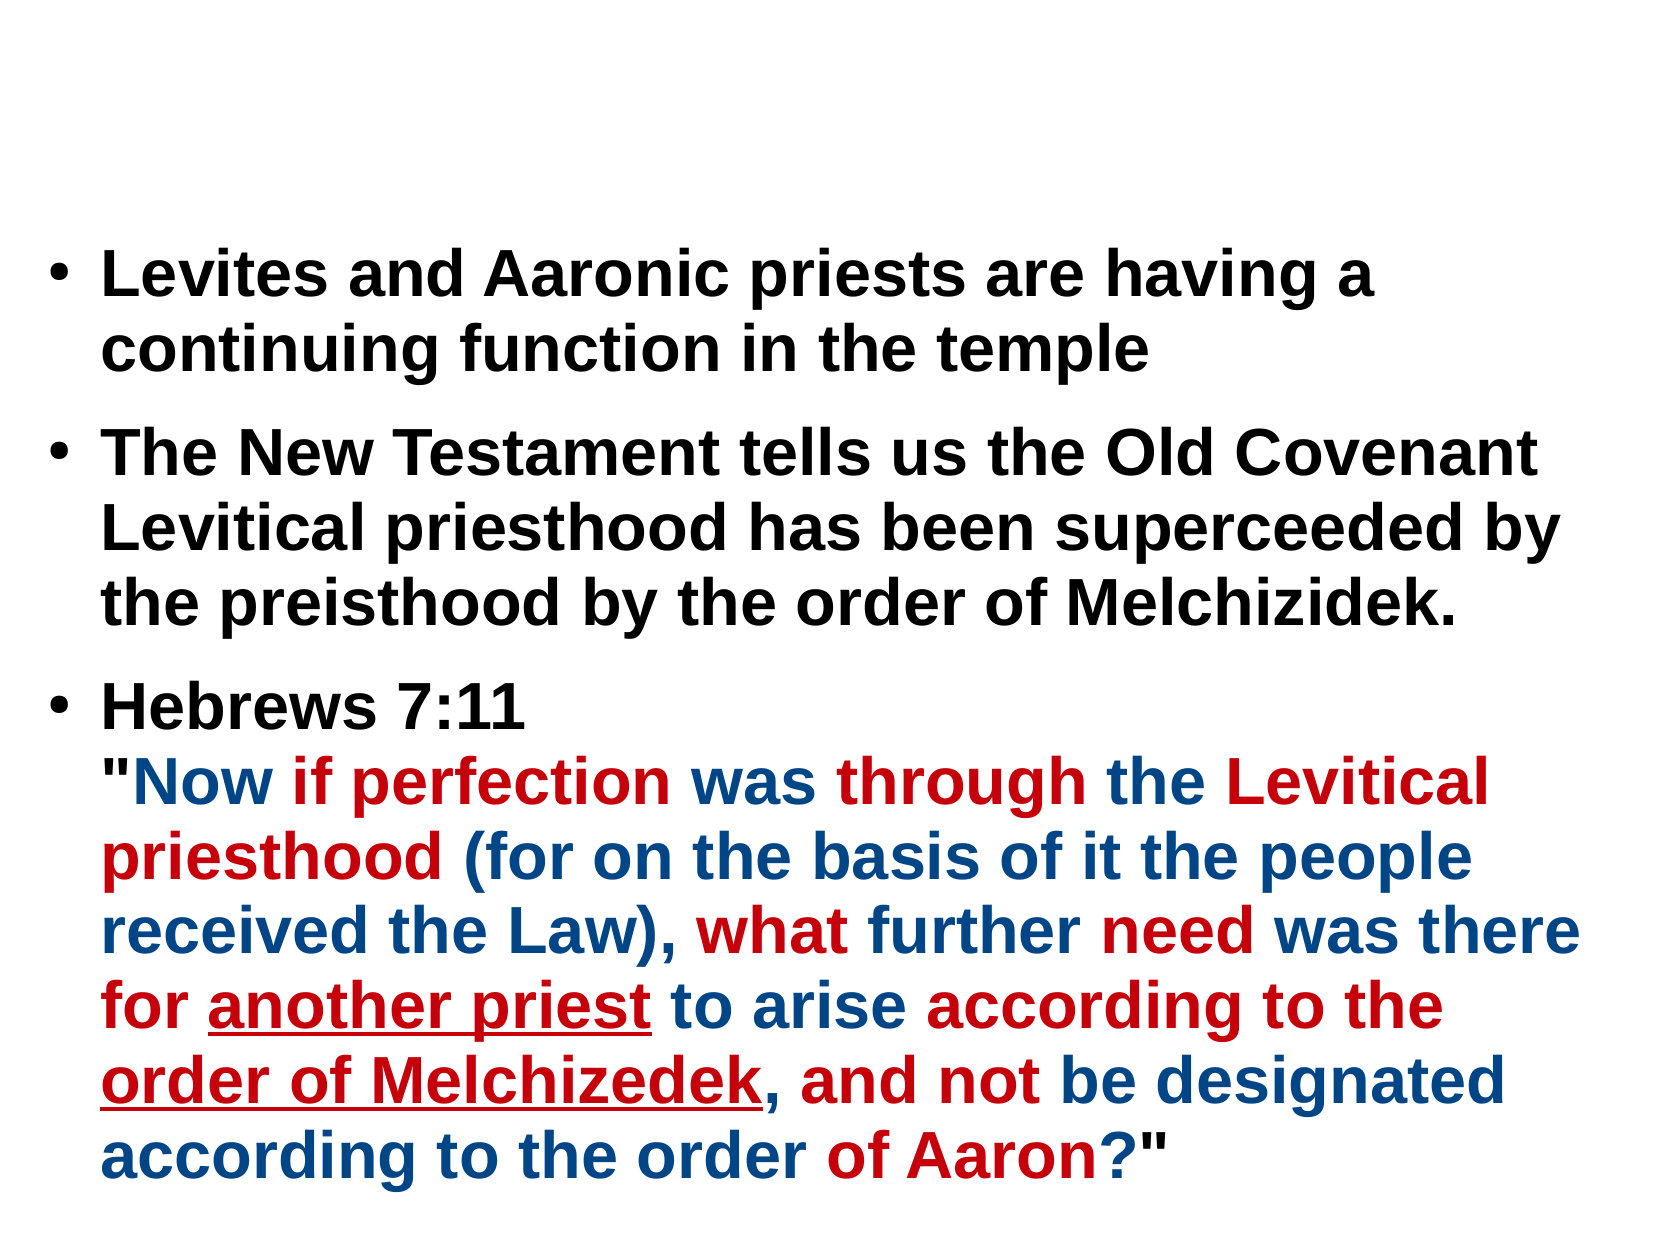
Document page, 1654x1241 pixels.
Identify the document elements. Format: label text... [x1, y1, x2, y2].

list Levites and Aaronic priests are having a continuing function in the temple The New Testament tells us the Old Covenant Levitical priesthood has been superceeded by the preisthood by the order of Melchizidek. Hebrews 7:11 "Now if perfection was through the Levitical priesthood (for on the basis of it the people received the Law), what further need was there for another priest to arise according to the order of Melchizedek, and not be designated according to the order of Aaron?" [29, 236, 1625, 1241]
